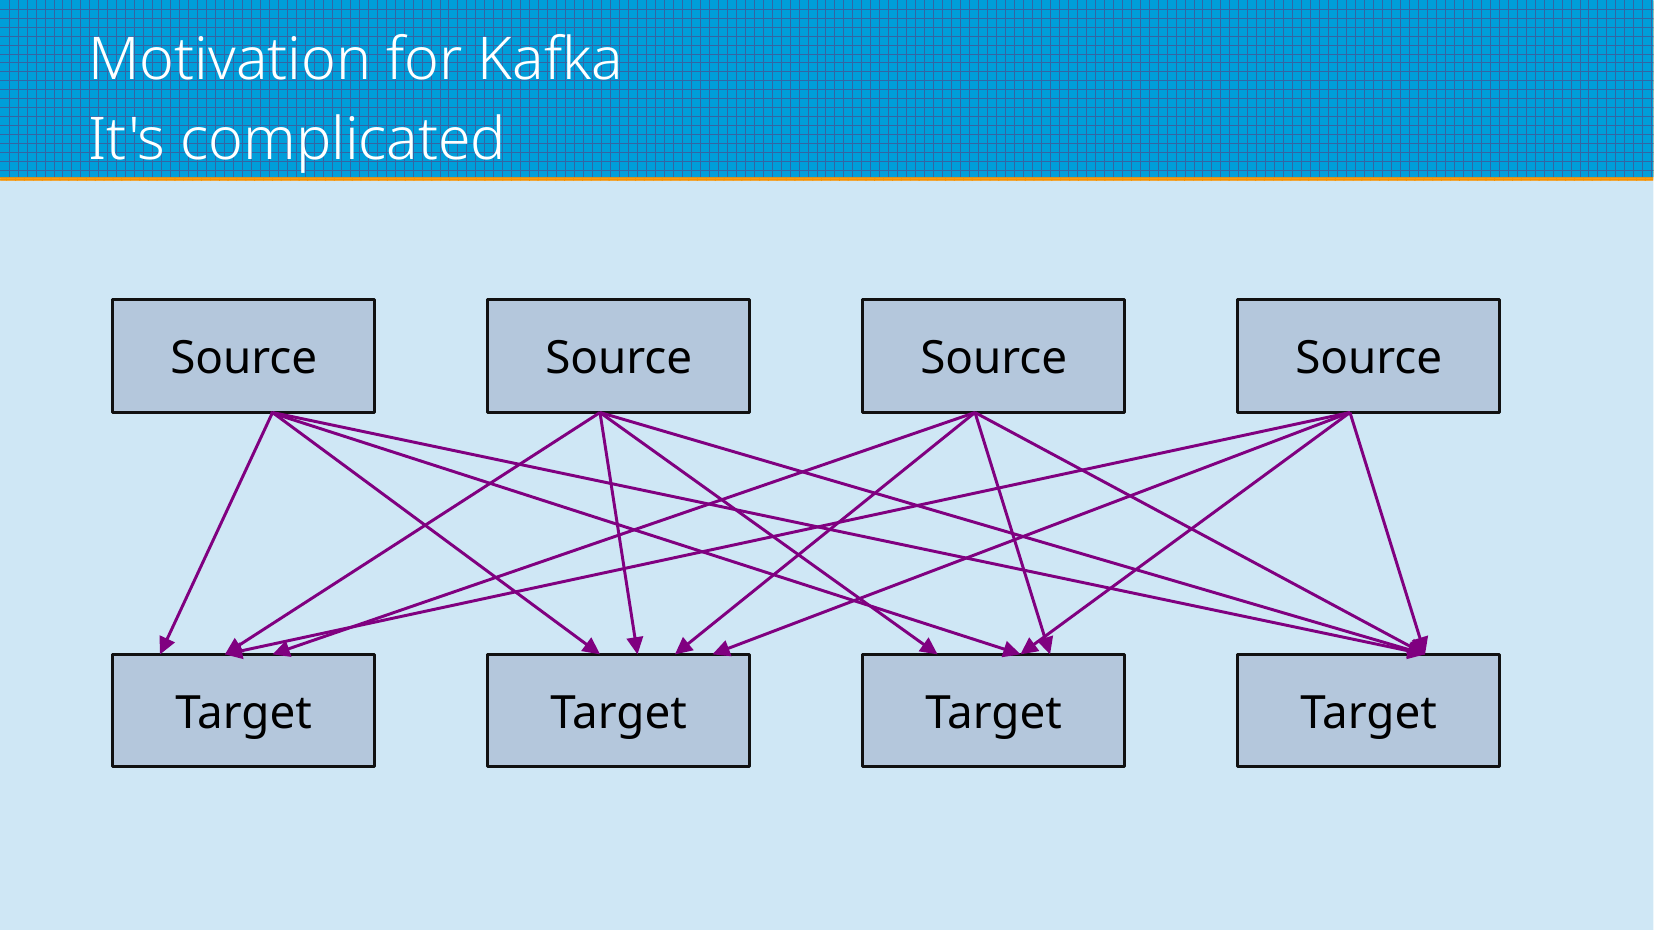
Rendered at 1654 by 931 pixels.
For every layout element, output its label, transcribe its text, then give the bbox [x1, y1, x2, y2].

text_box Source [862, 299, 1125, 413]
text_box Target [862, 654, 1125, 767]
text_box Target [487, 654, 750, 767]
title Motivation for Kafka It's complicated [88, 14, 1565, 178]
text_box Target [1237, 654, 1500, 767]
text_box Source [487, 299, 750, 413]
text_box Target [112, 654, 375, 767]
text_box Source [112, 299, 375, 413]
text_box Source [1237, 299, 1500, 413]
